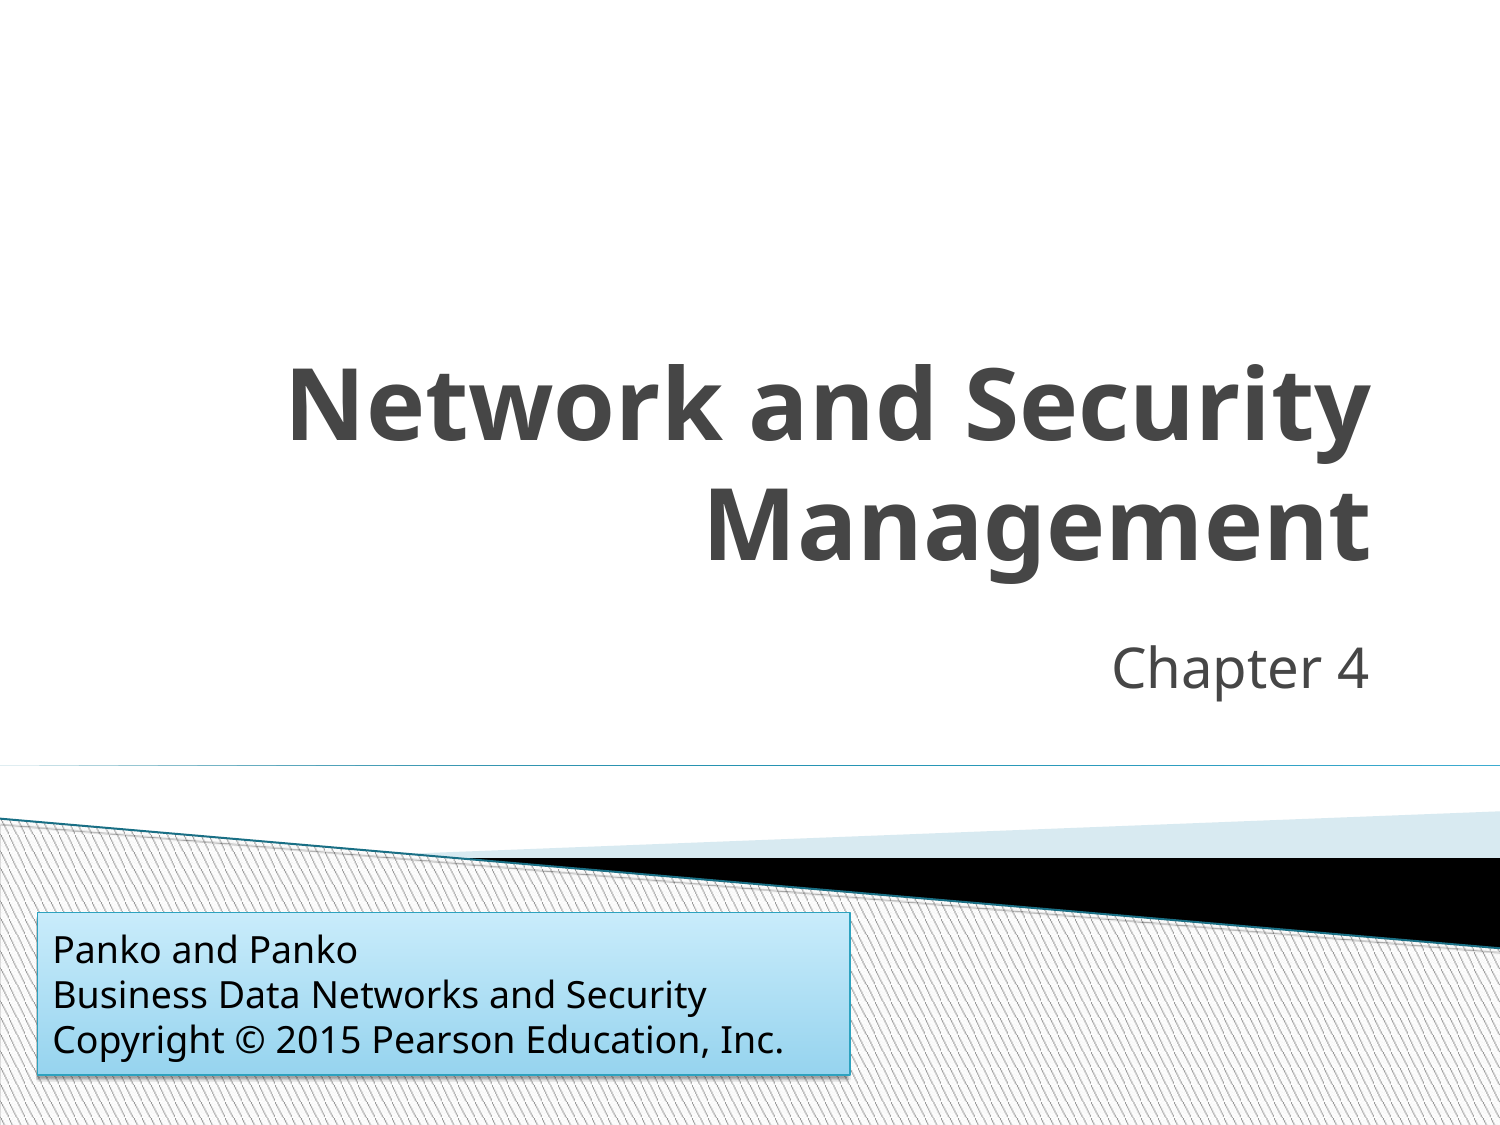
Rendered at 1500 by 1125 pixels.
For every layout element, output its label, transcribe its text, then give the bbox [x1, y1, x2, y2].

subtitle Chapter 4 [112, 624, 1388, 790]
text_box Panko and Panko Business Data Networks and Security Copyright © 2015 Pearson Education, Inc. [37, 912, 850, 1075]
picture [0, 820, 1500, 1125]
title Network and Security Management [112, 287, 1388, 588]
